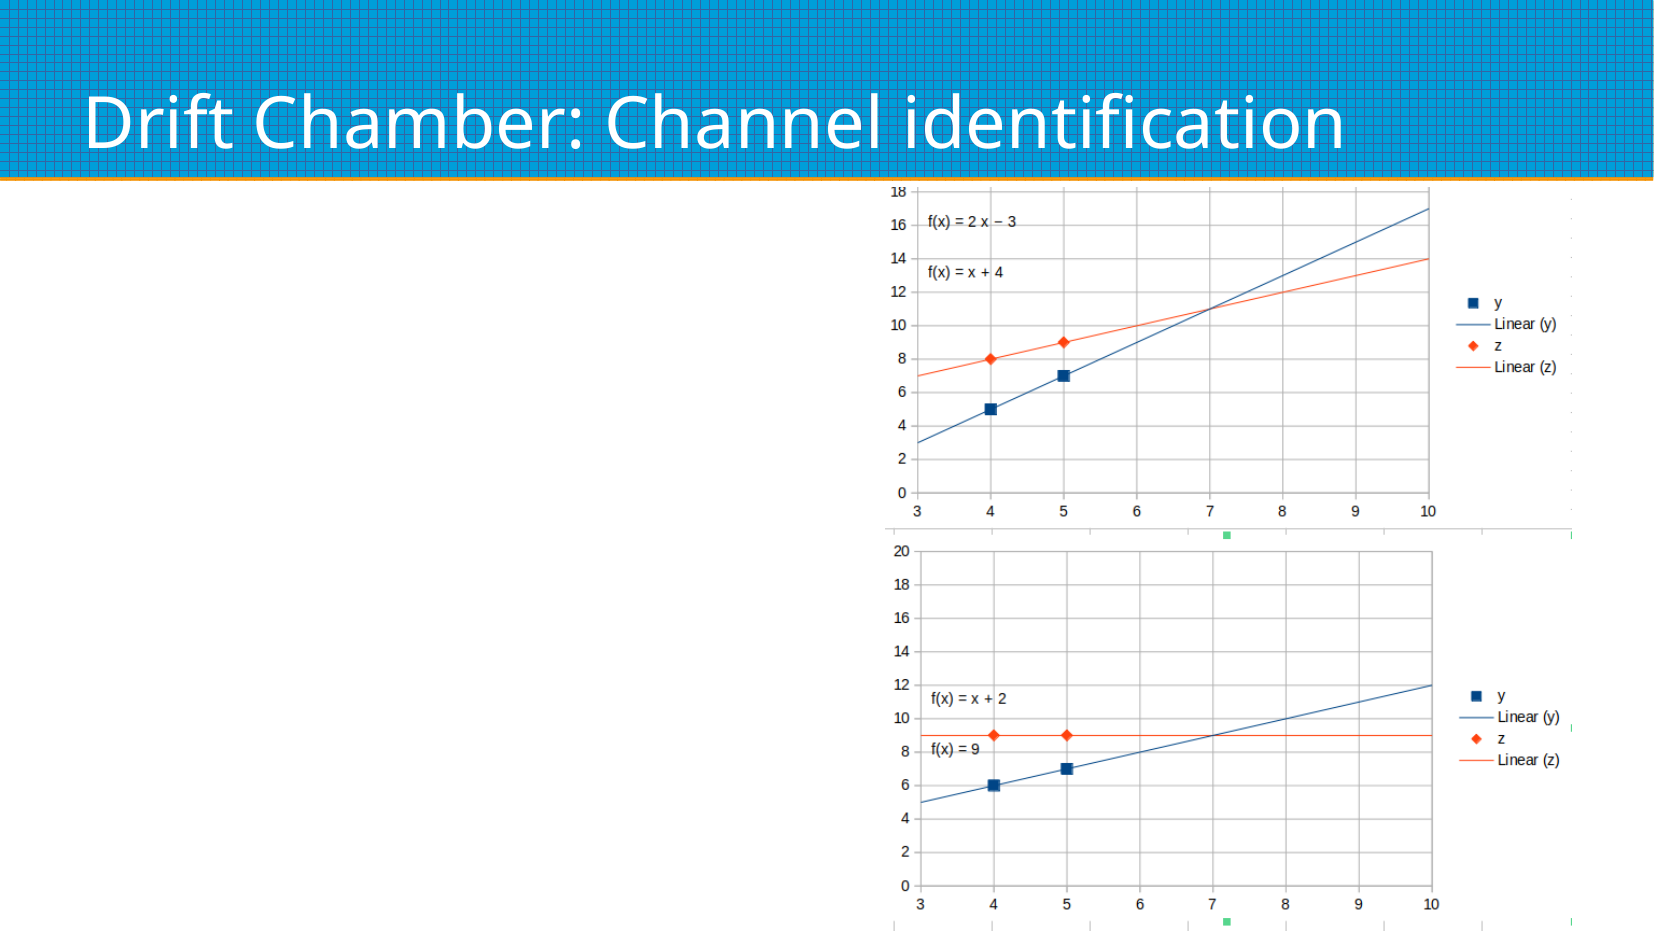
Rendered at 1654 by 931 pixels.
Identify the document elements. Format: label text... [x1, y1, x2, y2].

picture [885, 187, 1572, 931]
title Drift Chamber: Channel identification [82, 14, 1571, 171]
